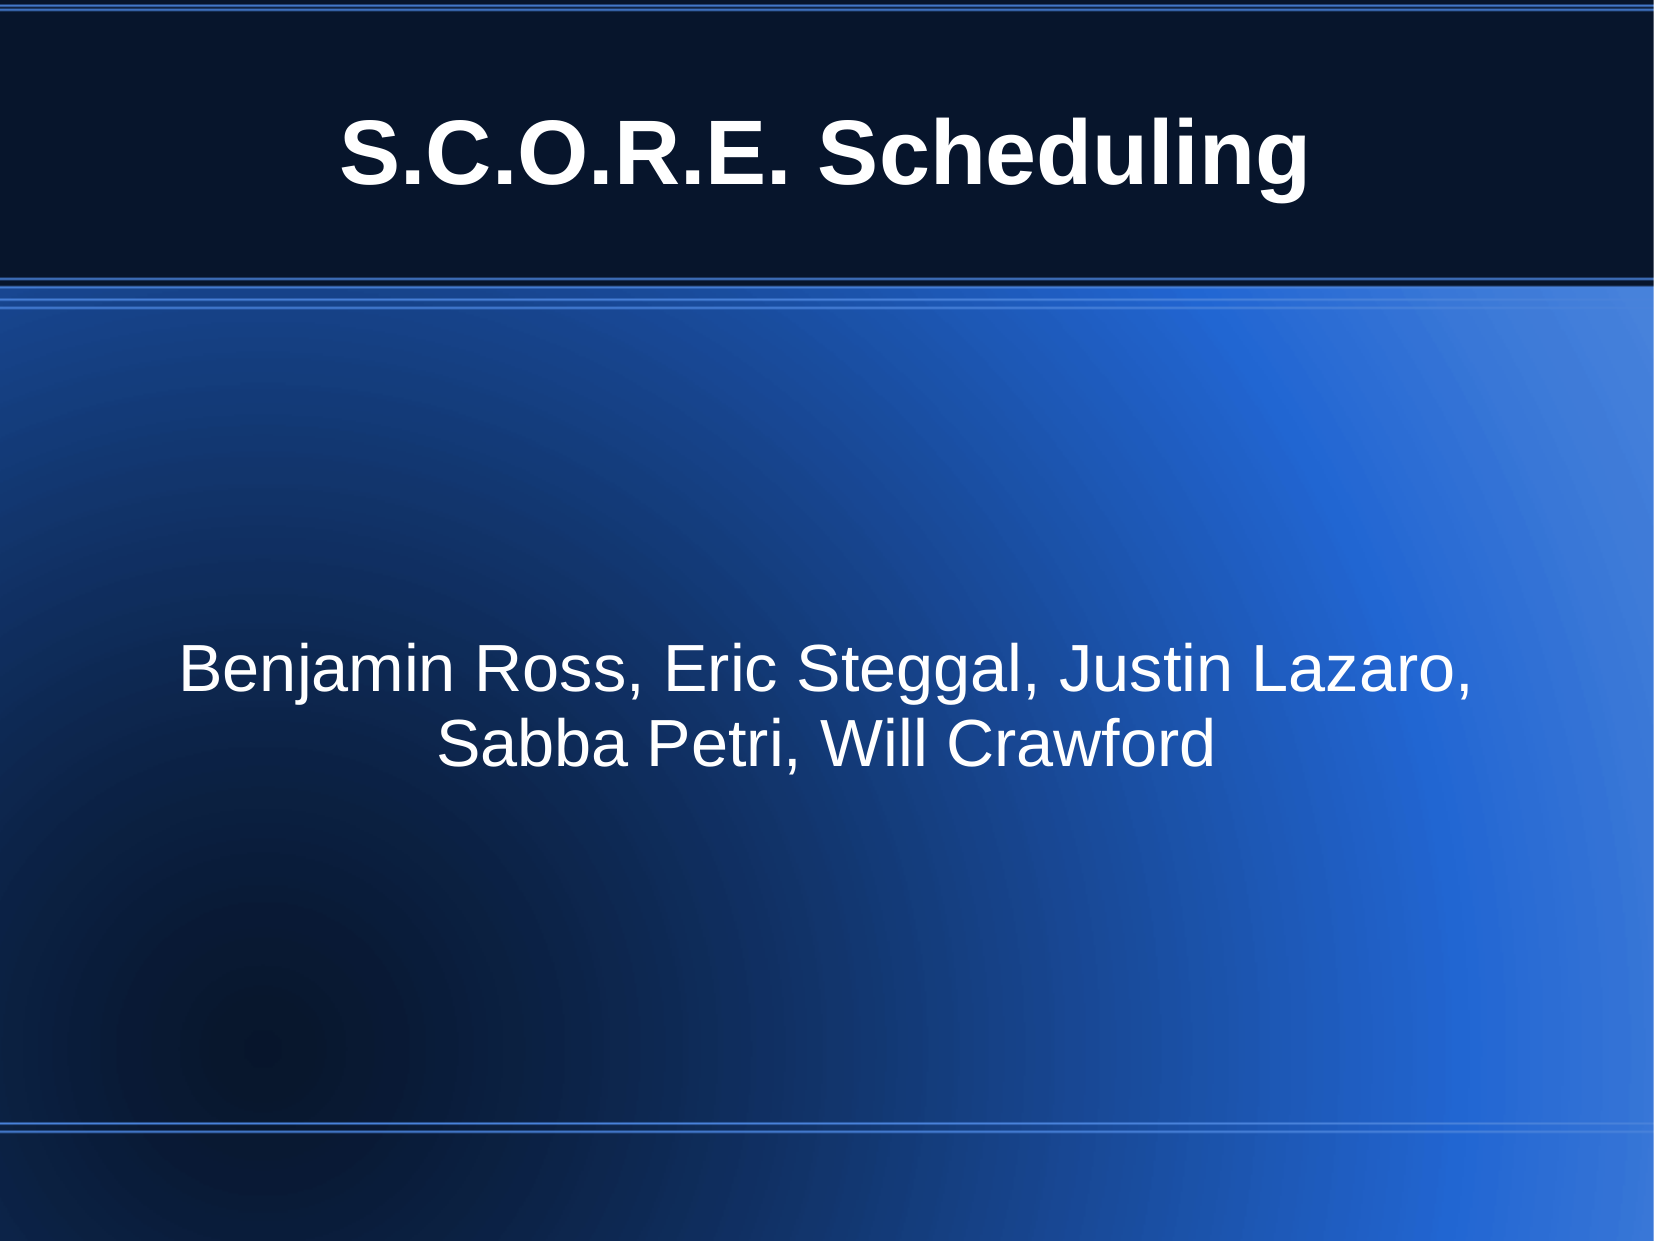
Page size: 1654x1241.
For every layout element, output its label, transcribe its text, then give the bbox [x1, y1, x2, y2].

title S.C.O.R.E. Scheduling [82, 56, 1571, 250]
subtitle Benjamin Ross, Eric Steggal, Justin Lazaro, Sabba Petri, Will Crawford [82, 362, 1571, 1050]
picture [0, 0, 1654, 1241]
